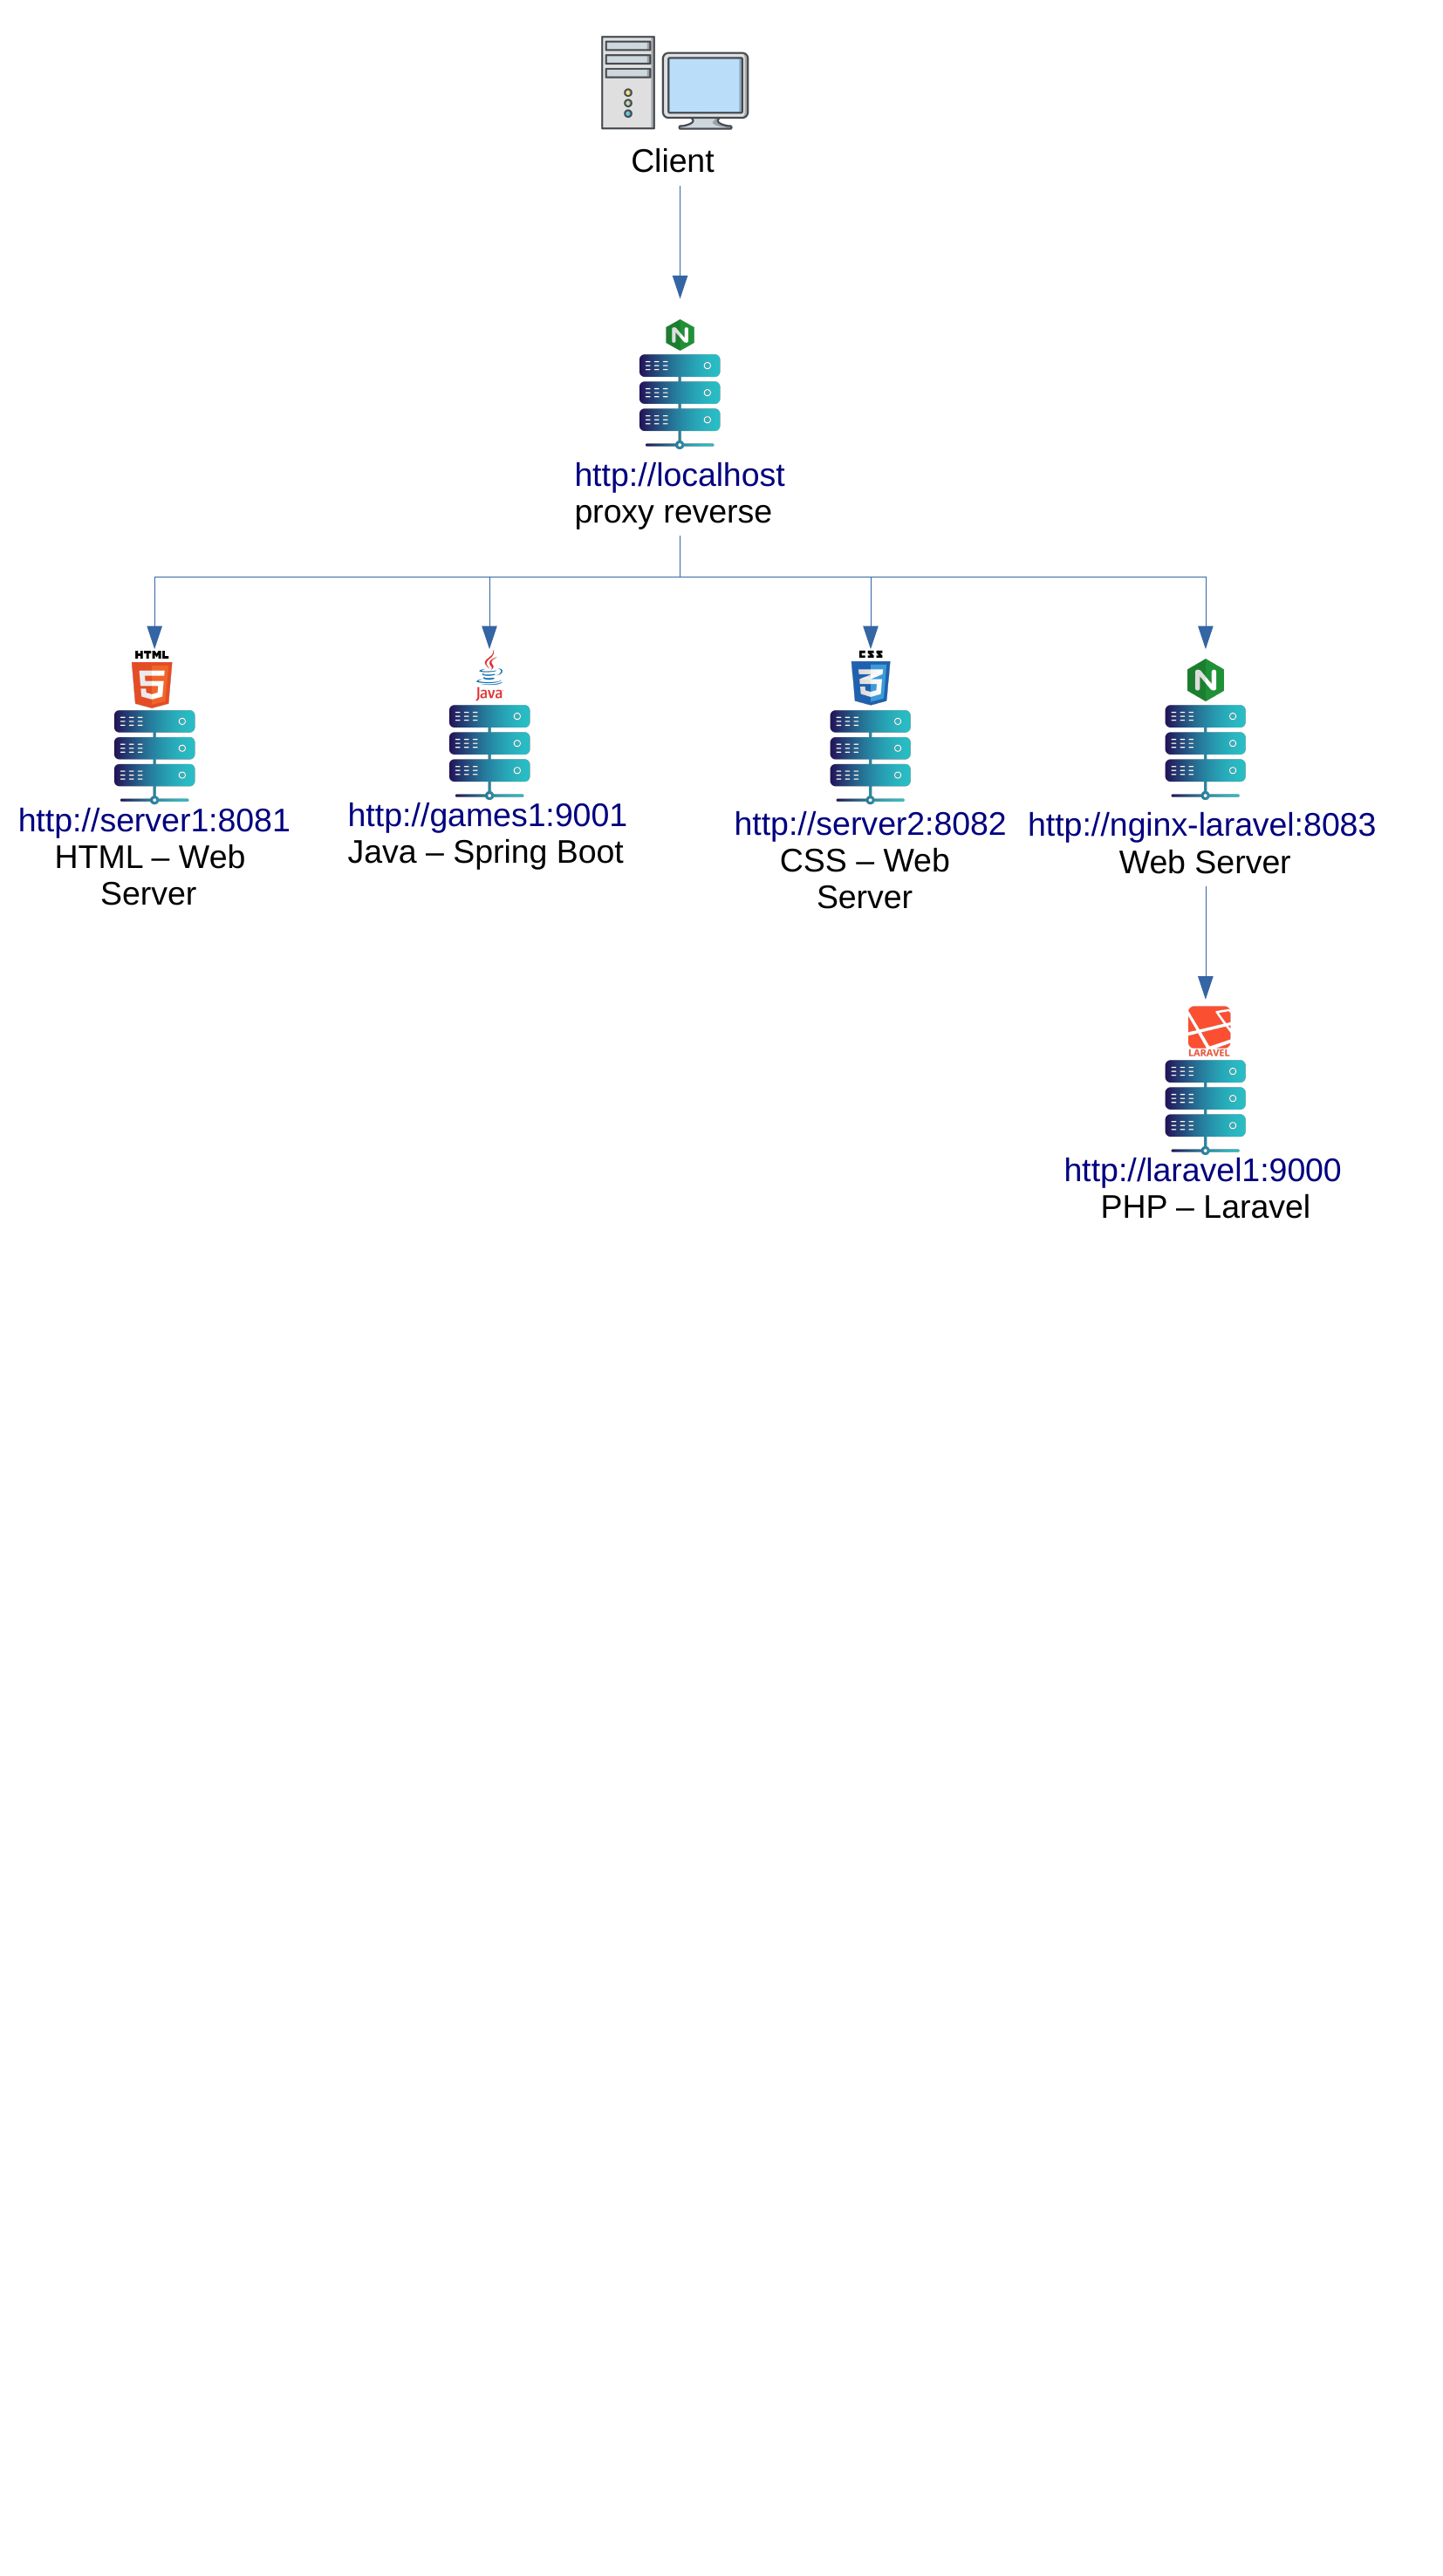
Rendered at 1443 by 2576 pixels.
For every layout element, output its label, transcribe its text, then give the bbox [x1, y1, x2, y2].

picture [92, 651, 217, 795]
text_box http://server2:8082 CSS – Web Server [721, 798, 1031, 922]
picture [427, 649, 552, 789]
picture [808, 646, 933, 798]
text_box http://nginx-laravel:8083 Web Server [1015, 800, 1397, 897]
text_box http://localhost proxy reverse [561, 449, 798, 551]
text_box http://server1:8081 HTML – Web Server [5, 795, 304, 919]
picture [1143, 659, 1268, 800]
picture [577, 0, 773, 181]
picture [1143, 1006, 1268, 1145]
text_box http://laravel1:9000 PHP – Laravel [1050, 1145, 1361, 1242]
text_box Client [618, 135, 728, 323]
text_box http://games1:9001 Java – Spring Boot [334, 789, 645, 886]
picture [617, 319, 742, 449]
